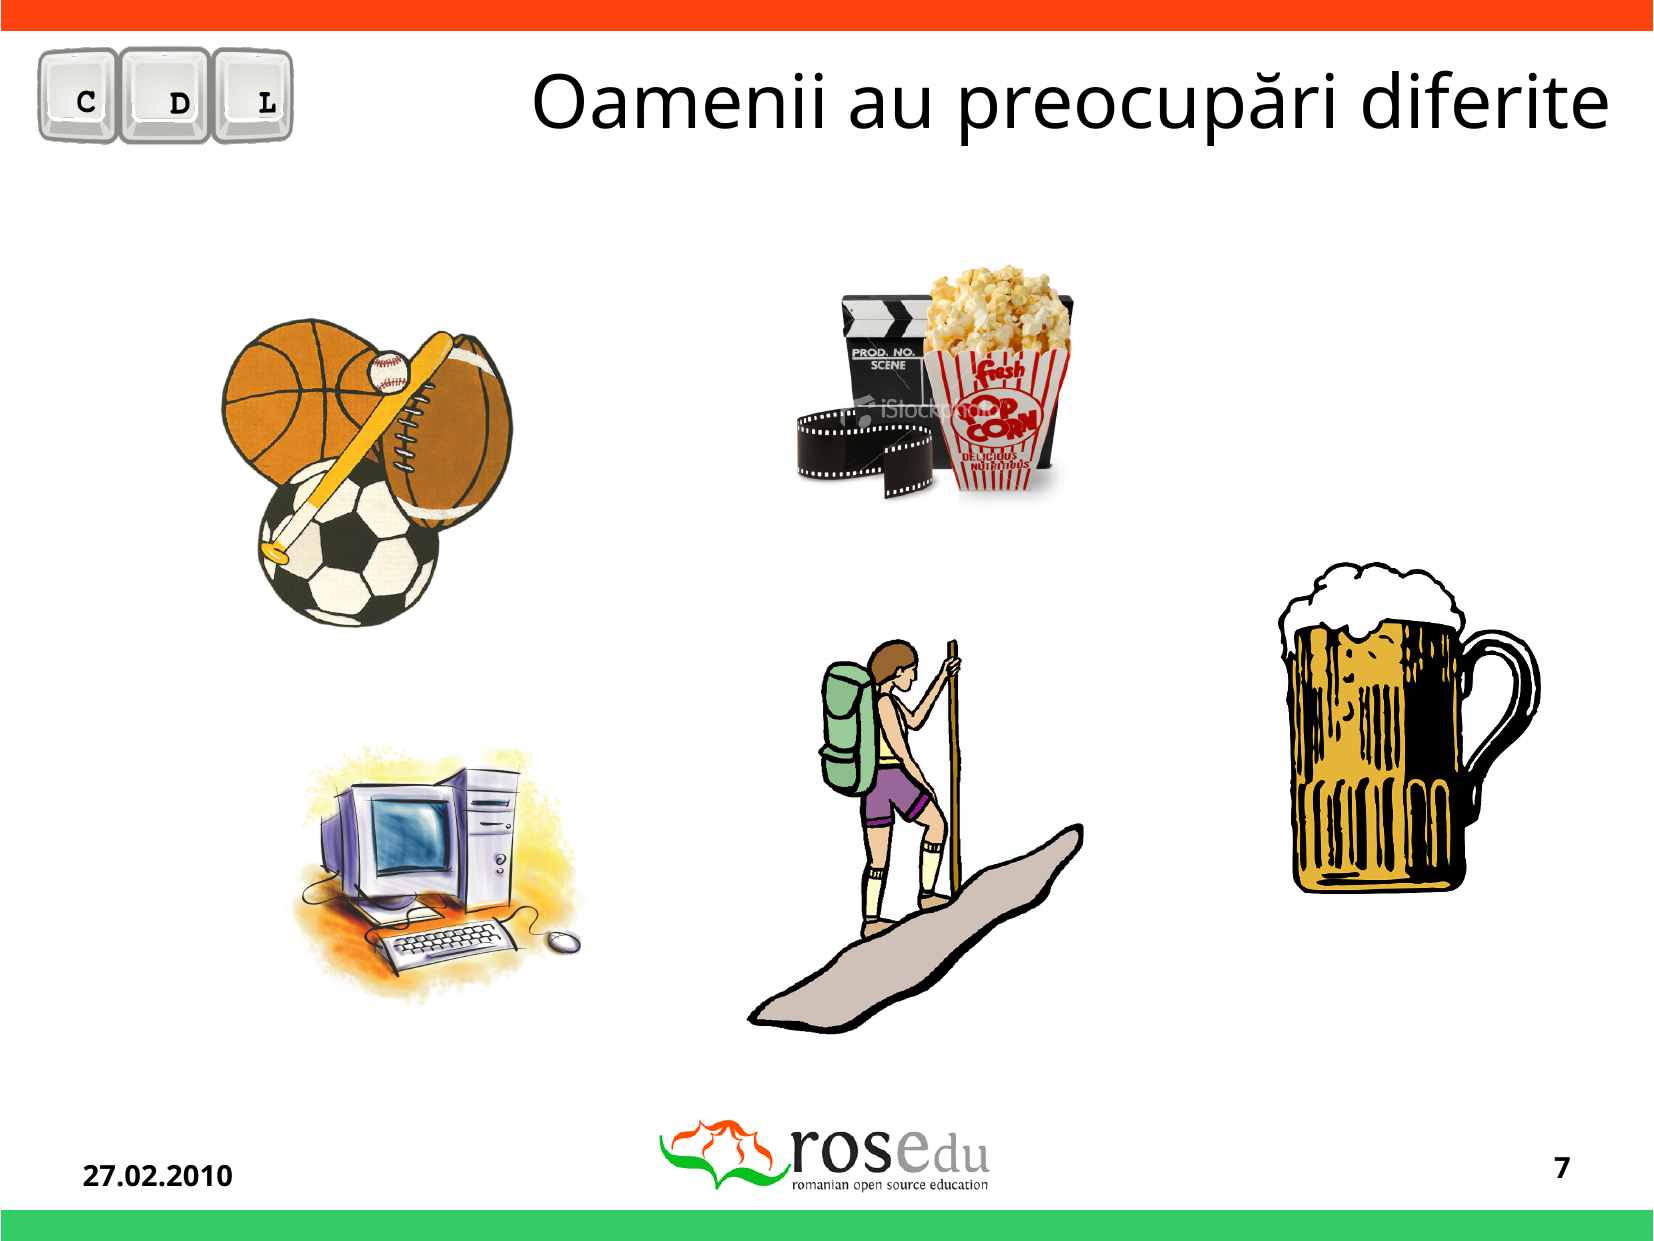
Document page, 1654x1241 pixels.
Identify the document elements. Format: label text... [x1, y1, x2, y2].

picture [1243, 562, 1576, 894]
picture [37, 46, 294, 145]
picture [746, 637, 1084, 1036]
picture [762, 231, 1104, 528]
title Oamenii au preocupări diferite [300, 52, 1613, 146]
picture [656, 1104, 1005, 1209]
picture [214, 314, 526, 638]
picture [286, 712, 587, 1013]
